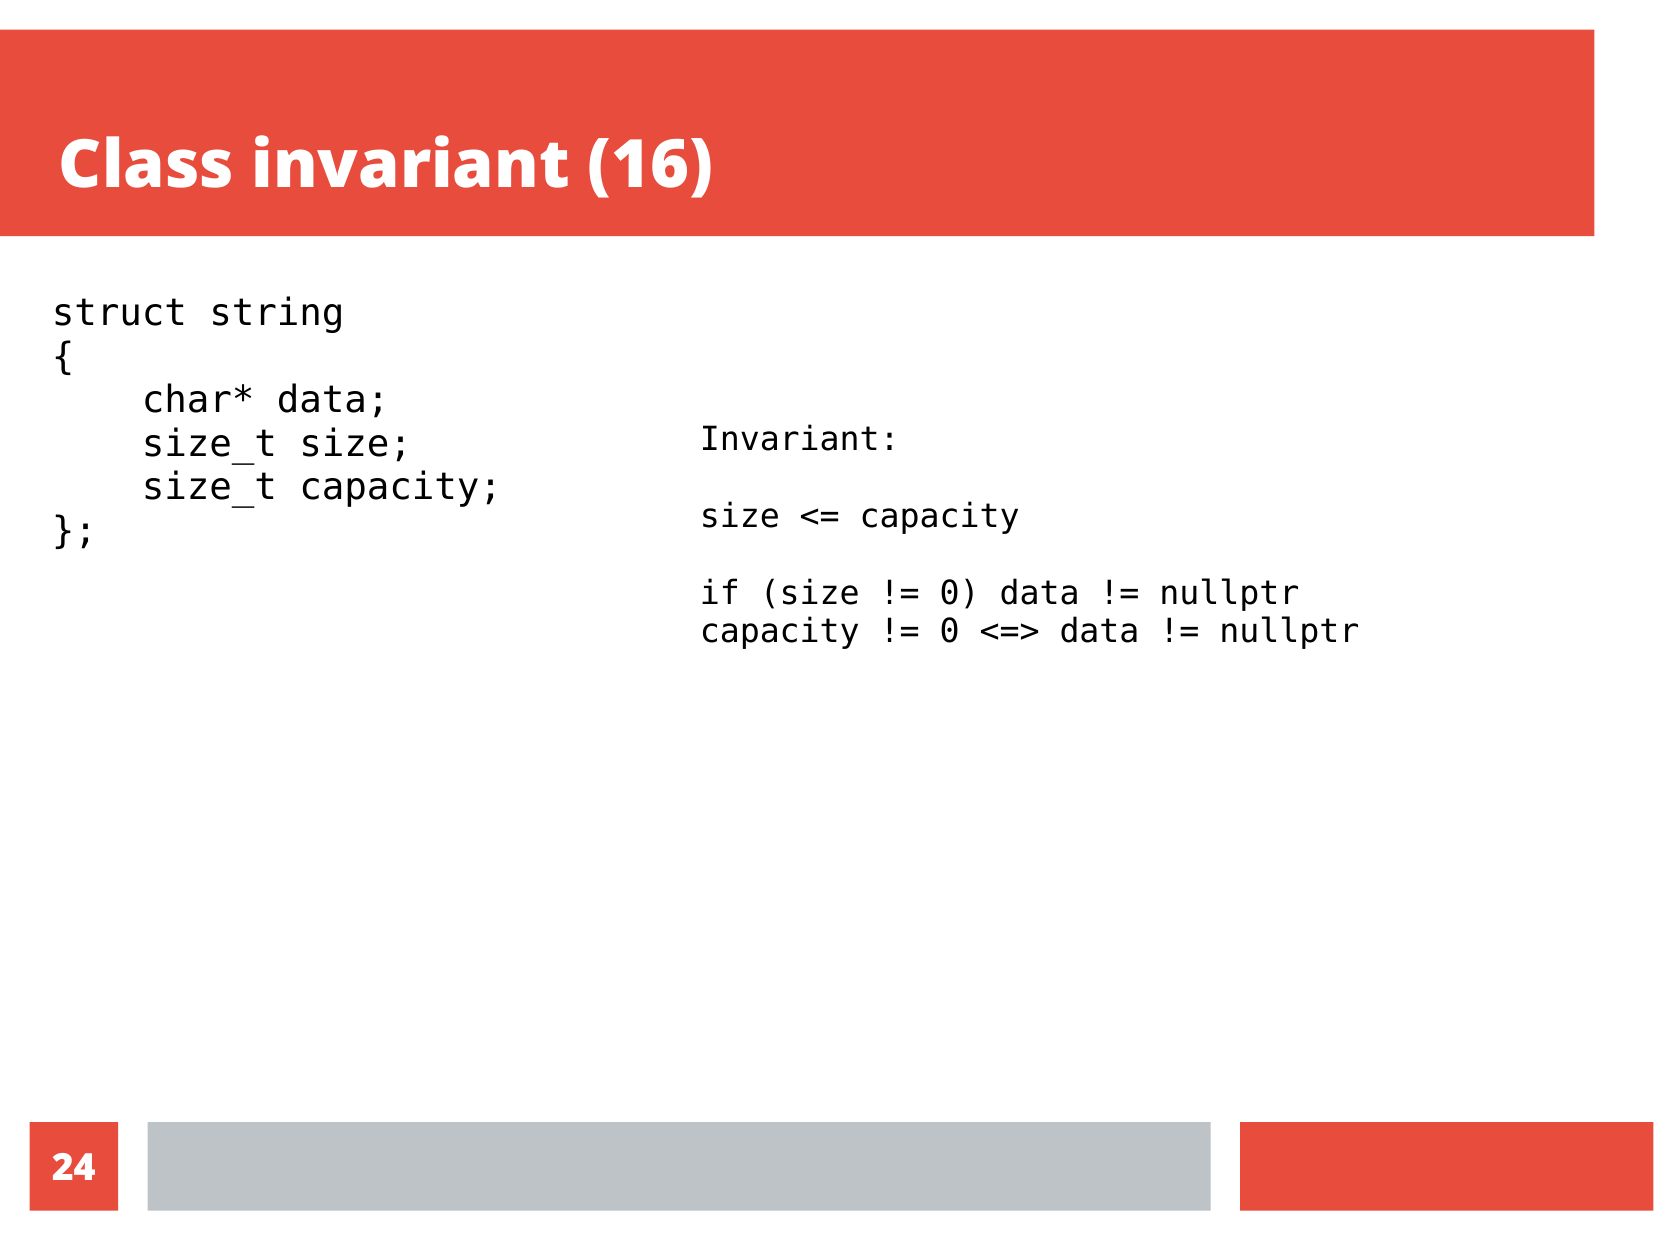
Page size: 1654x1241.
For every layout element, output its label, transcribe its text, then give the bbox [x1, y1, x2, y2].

text_box Invariant: size <= capacity if (size != 0) data != nullptr capacity != 0 <=> data != nullptr [685, 412, 1642, 863]
text_box struct string { char* data; size_t size; size_t capacity; }; [37, 283, 674, 969]
title Class invariant (16) [59, 59, 1595, 207]
